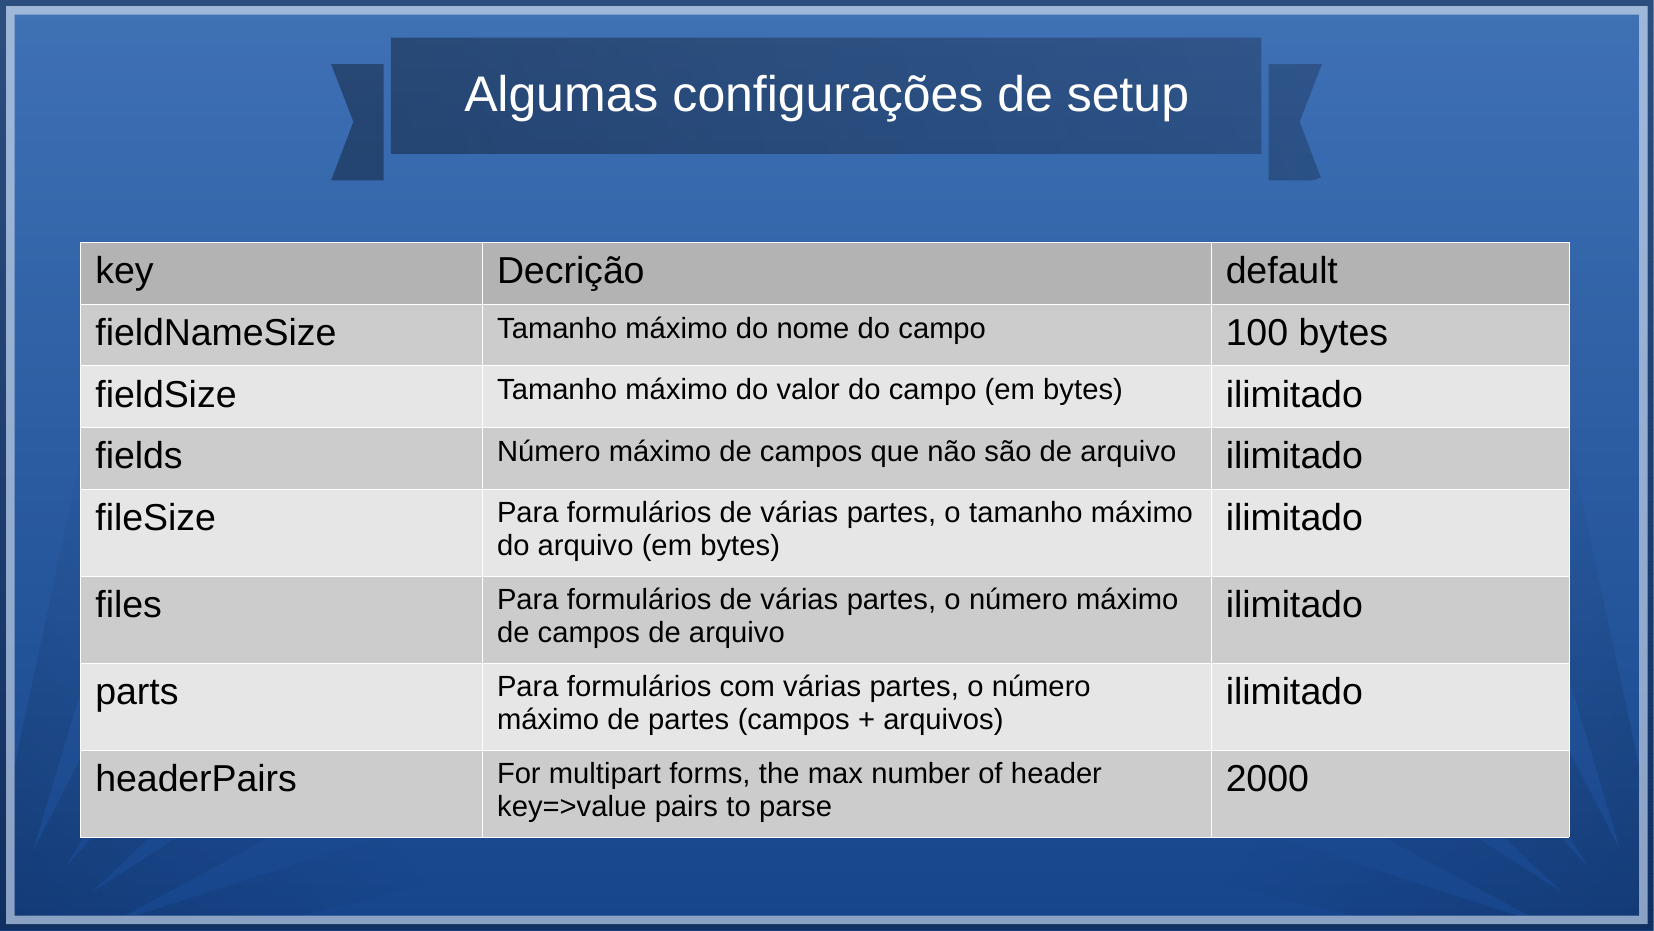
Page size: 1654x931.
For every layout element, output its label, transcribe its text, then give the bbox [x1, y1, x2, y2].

table_cell parts [81, 664, 482, 750]
table_cell Para formulários de várias partes, o tamanho máximo do arquivo (em bytes) [483, 490, 1211, 576]
table_cell ilimitado [1212, 664, 1569, 750]
table_cell fields [81, 428, 482, 489]
table_cell Para formulários de várias partes, o número máximo de campos de arquivo [483, 577, 1211, 663]
table_cell For multipart forms, the max number of header key=>value pairs to parse [483, 751, 1211, 837]
title Algumas configurações de setup [389, 35, 1264, 154]
table_cell fileSize [81, 490, 482, 576]
table_cell fieldNameSize [81, 305, 482, 365]
table_cell 100 bytes [1212, 305, 1569, 365]
table_cell headerPairs [81, 751, 482, 837]
table_cell Para formulários com várias partes, o número máximo de partes (campos + arquivos) [483, 664, 1211, 750]
table_header default [1212, 243, 1569, 304]
table_cell ilimitado [1212, 366, 1569, 427]
table_cell ilimitado [1212, 490, 1569, 576]
table_cell ilimitado [1212, 577, 1569, 663]
table_cell 2000 [1212, 751, 1569, 837]
table_cell Tamanho máximo do nome do campo [483, 305, 1211, 365]
table_cell fieldSize [81, 366, 482, 427]
table_cell Tamanho máximo do valor do campo (em bytes) [483, 366, 1211, 427]
table_header Decrição [483, 243, 1211, 304]
table_cell ilimitado [1212, 428, 1569, 489]
table_cell files [81, 577, 482, 663]
table_cell Número máximo de campos que não são de arquivo [483, 428, 1211, 489]
table_header key [81, 243, 482, 304]
